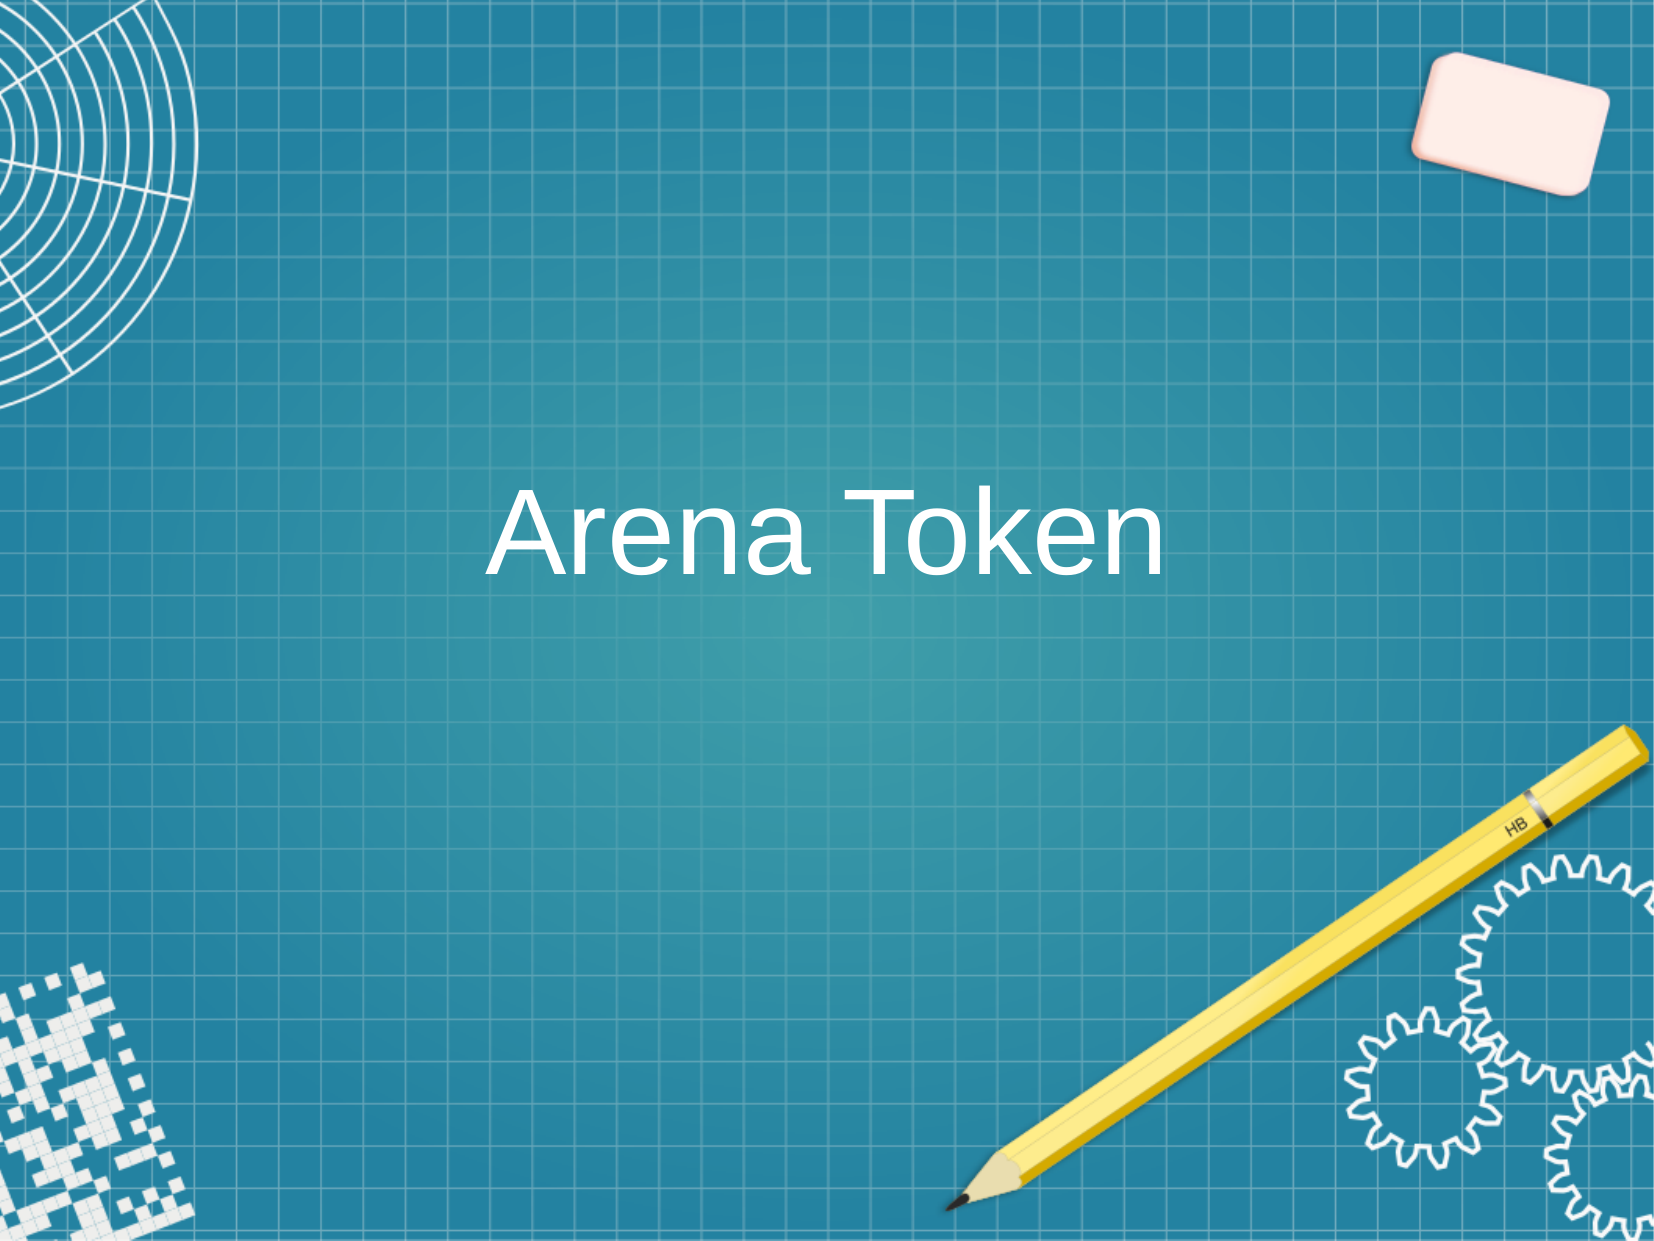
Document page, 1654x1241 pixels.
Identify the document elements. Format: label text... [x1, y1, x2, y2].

title Arena Token [82, 330, 1571, 734]
picture [0, 0, 1654, 1241]
